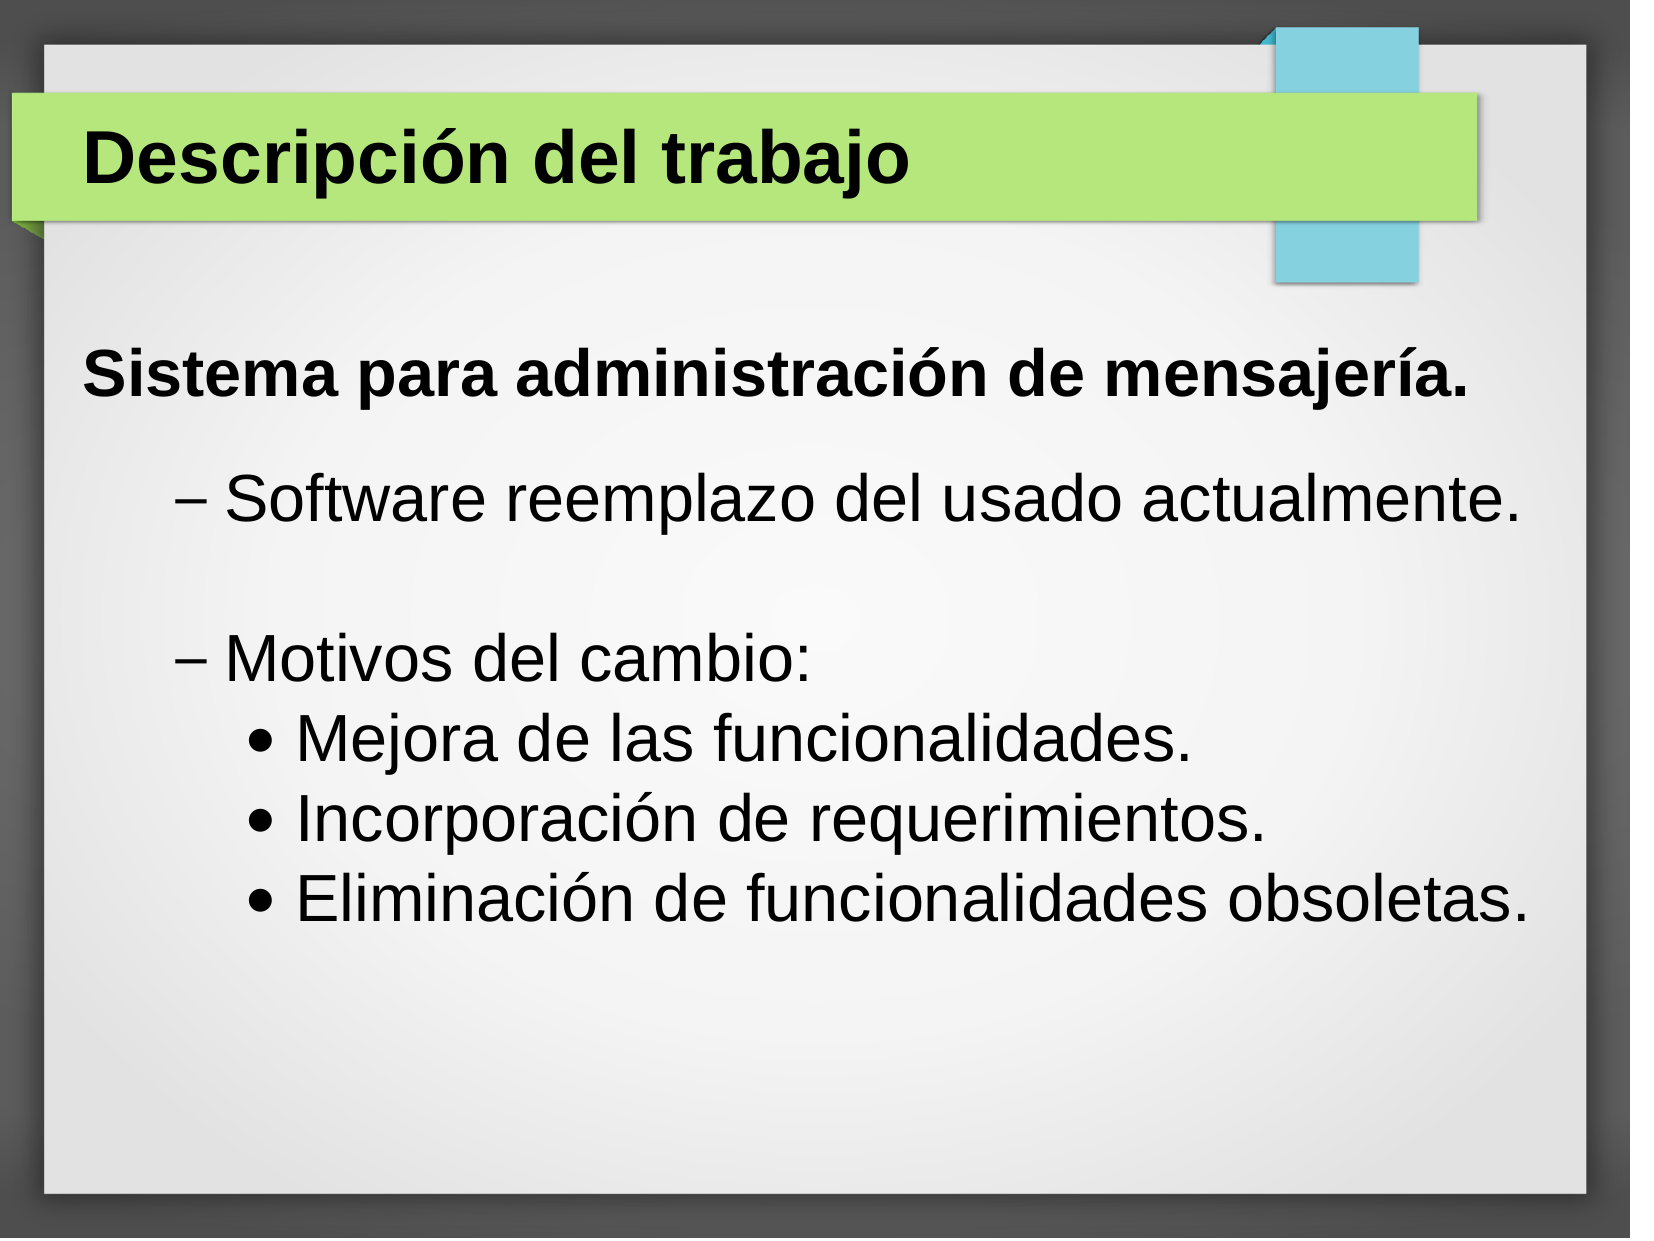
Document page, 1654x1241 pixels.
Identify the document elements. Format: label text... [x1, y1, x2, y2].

text_box Descripción del trabajo [82, 94, 1264, 213]
text_box Sistema para administración de mensajería. Software reemplazo del usado actualmente. Motivos del cambio: Mejora de las funcionalidades. Incorporación de requerimientos. Eliminación de funcionalidades obsoletas. [82, 329, 1559, 976]
picture [0, 0, 1630, 1238]
